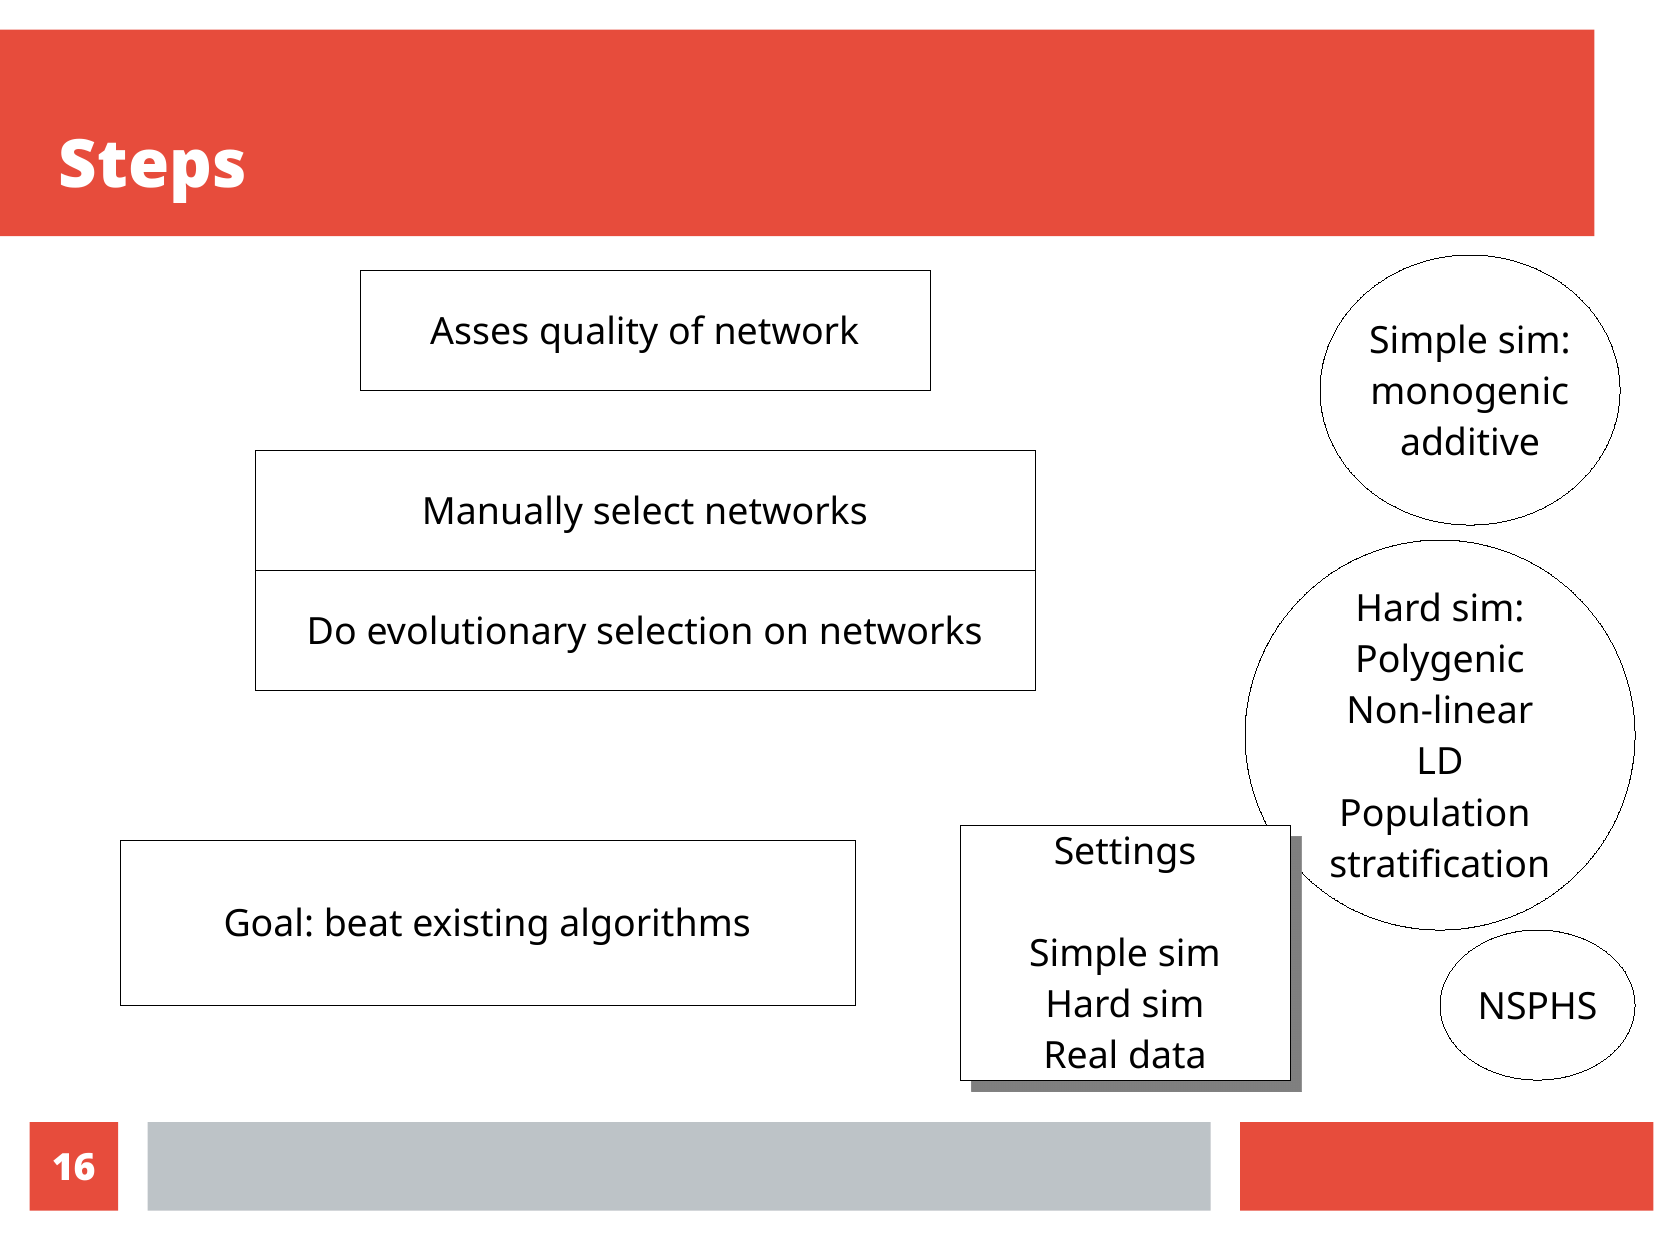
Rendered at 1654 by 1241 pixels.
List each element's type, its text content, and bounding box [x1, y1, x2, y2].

text_box Do evolutionary selection on networks [255, 570, 1036, 691]
text_box NSPHS [1440, 930, 1636, 1081]
text_box Settings Simple sim Hard sim Real data [960, 825, 1291, 1081]
title Steps [59, 59, 1595, 207]
text_box Hard sim: Polygenic Non-linear LD Population stratification [1245, 540, 1636, 931]
text_box Manually select networks [255, 450, 1036, 570]
text_box Asses quality of network [360, 270, 931, 391]
text_box Simple sim: monogenic additive [1320, 255, 1621, 526]
text_box Goal: beat existing algorithms [120, 840, 856, 1006]
